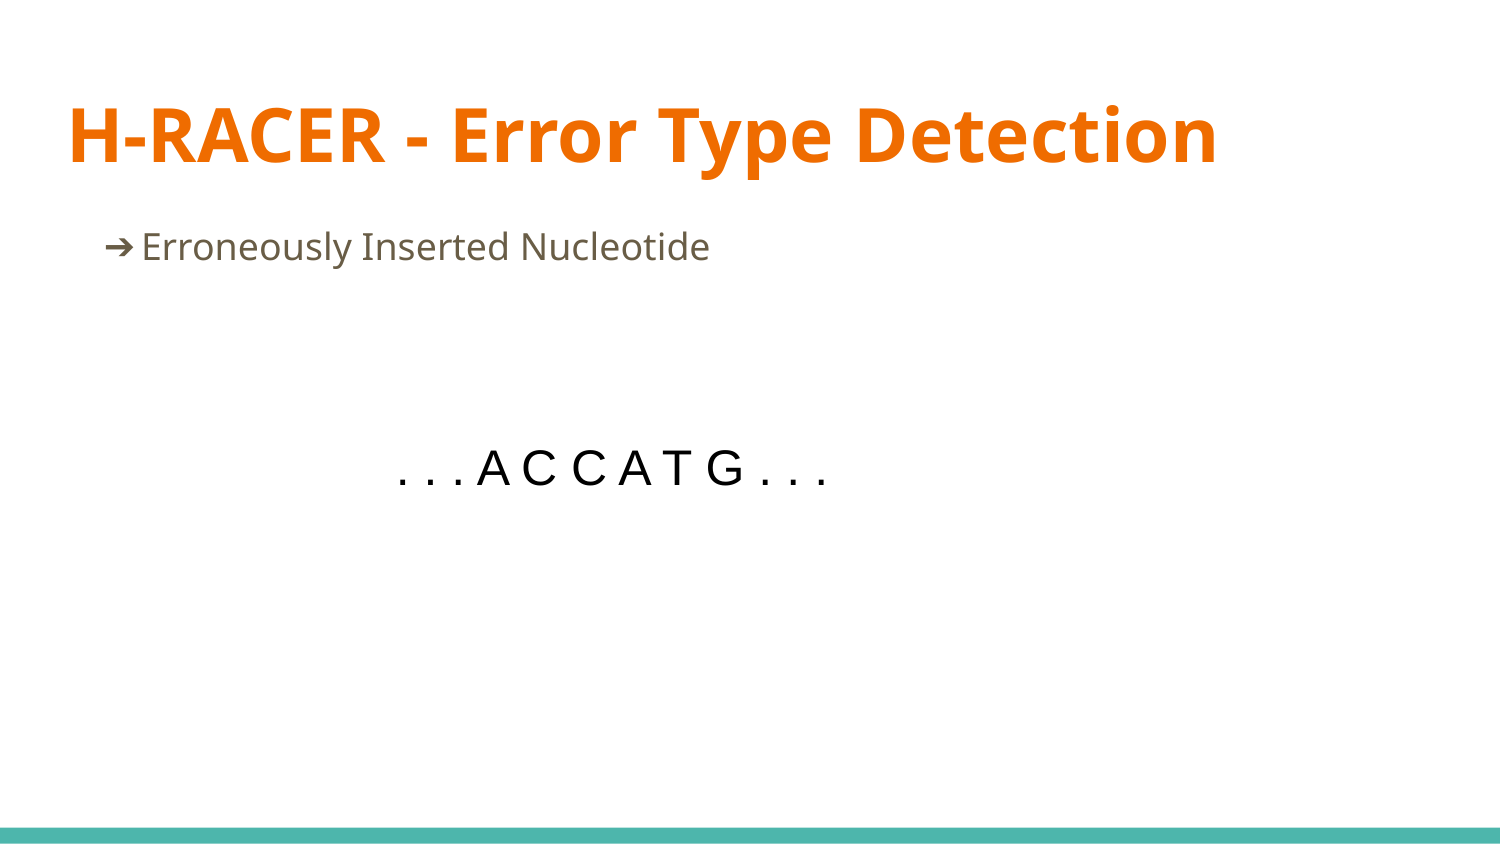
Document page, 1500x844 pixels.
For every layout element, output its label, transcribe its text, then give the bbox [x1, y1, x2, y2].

title H-RACER - Error Type Detection [51, 72, 1449, 189]
text_box . . . A C C A T G . . . [380, 419, 1073, 552]
list Erroneously Inserted Nucleotide [51, 207, 1449, 750]
